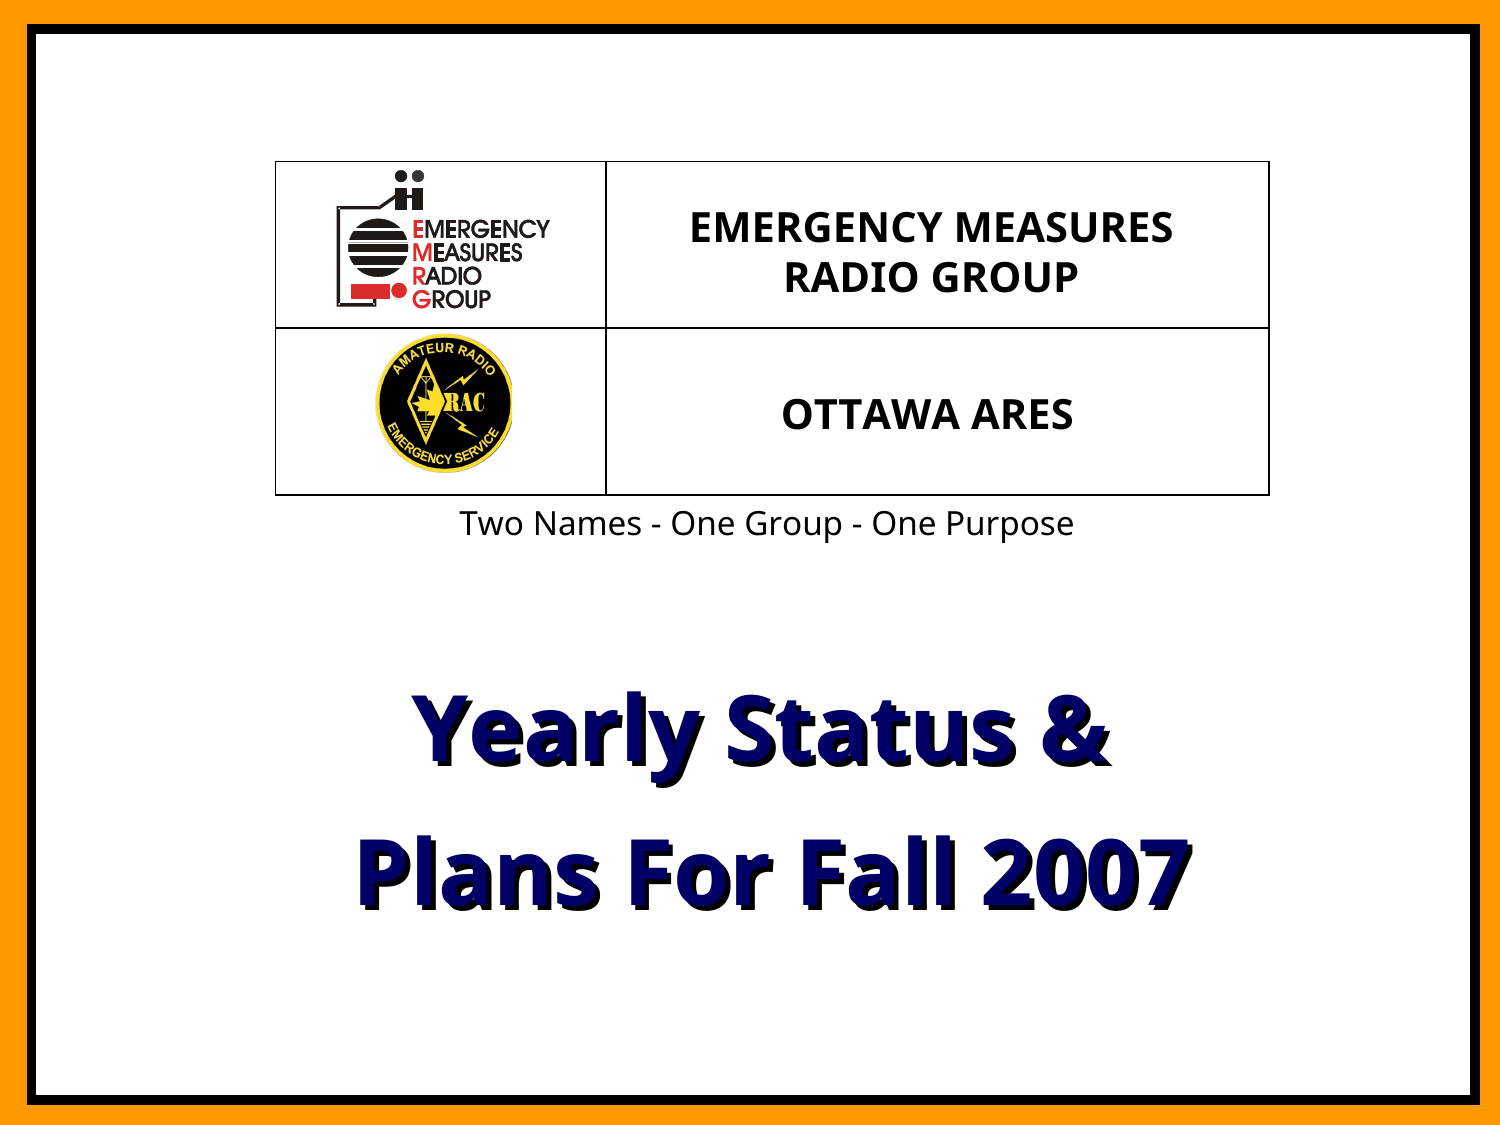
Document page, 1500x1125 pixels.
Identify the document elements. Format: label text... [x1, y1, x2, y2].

text_box OTTAWA ARES [766, 380, 1089, 446]
text_box [0, 0, 1500, 1125]
text_box Two Names - One Group - One Purpose [444, 494, 1091, 551]
text_box EMERGENCY MEASURES RADIO GROUP [637, 193, 1226, 309]
picture [336, 170, 550, 309]
chart [375, 333, 513, 473]
text_box Yearly Status & Plans For Fall 2007 [275, 662, 1269, 932]
